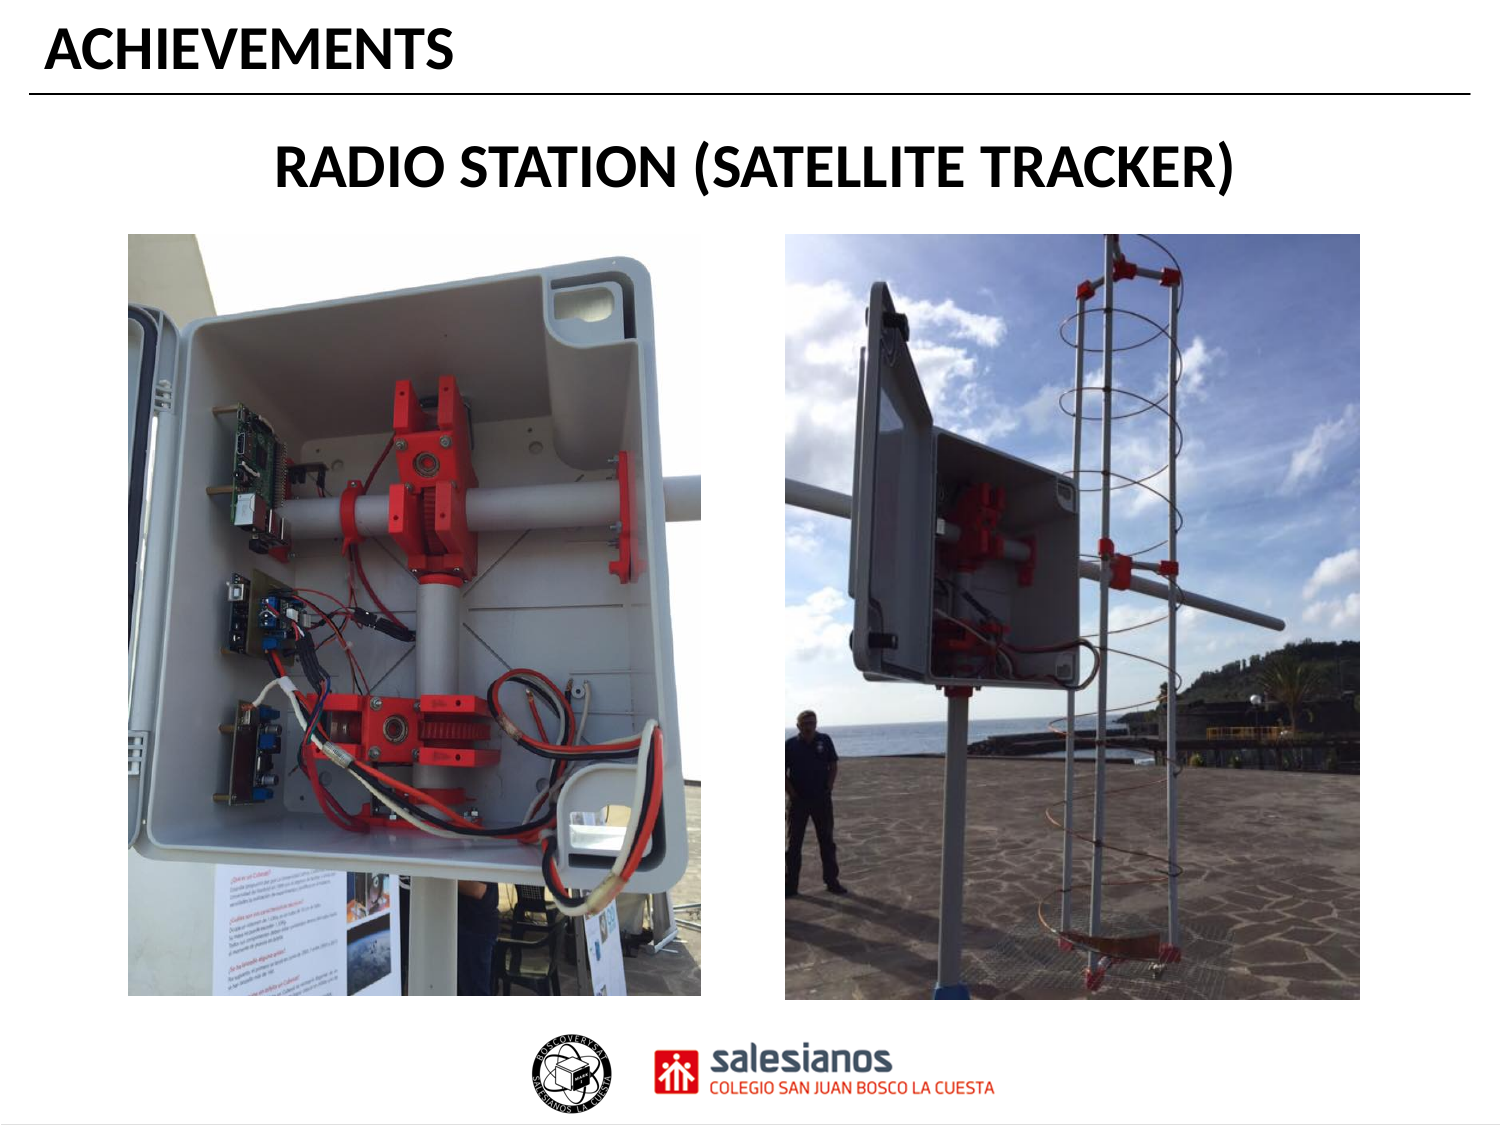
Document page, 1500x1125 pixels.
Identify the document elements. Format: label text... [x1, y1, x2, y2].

text_box ACHIEVEMENTS [29, 0, 1472, 90]
text_box RADIO STATION (SATELLITE TRACKER) [35, 117, 1477, 207]
picture [0, 0, 1500, 1125]
